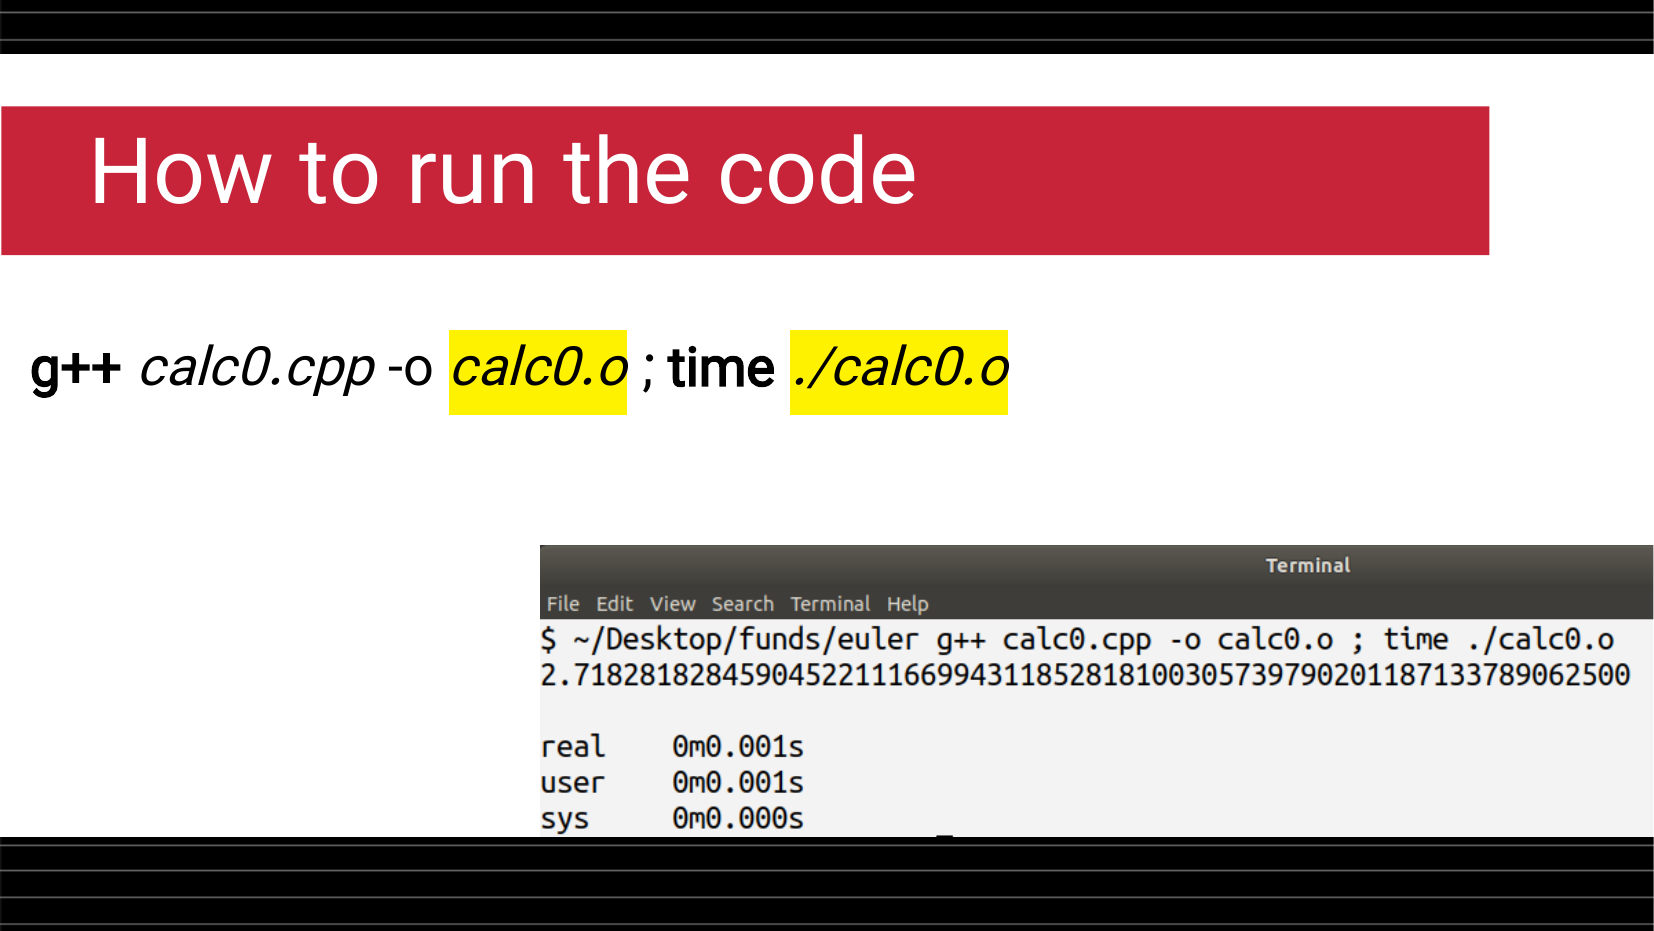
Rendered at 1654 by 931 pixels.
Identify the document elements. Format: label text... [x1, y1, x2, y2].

picture [0, 545, 1654, 931]
title How to run the code [1, 106, 1490, 256]
picture [0, 0, 1654, 54]
subtitle g++ calc0.cpp -o calc0.o ; time ./calc0.o [30, 330, 1471, 742]
